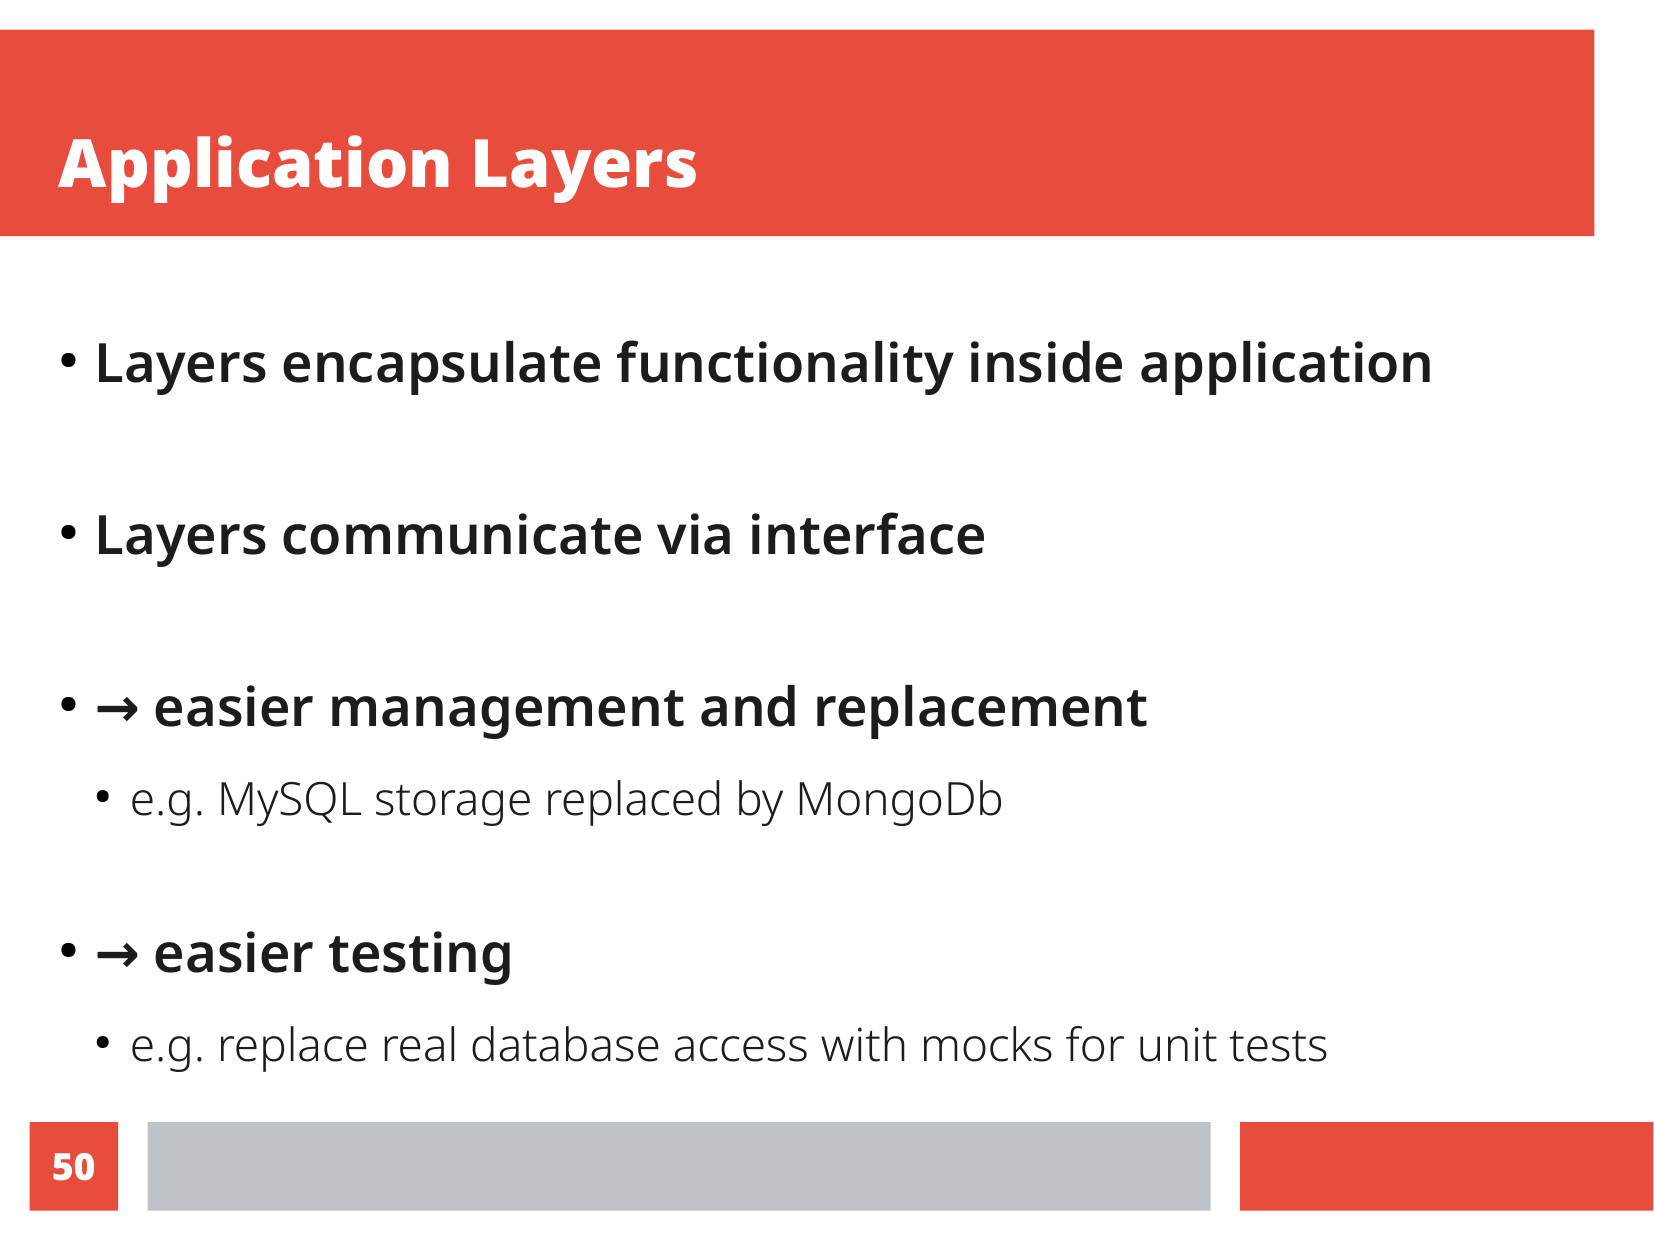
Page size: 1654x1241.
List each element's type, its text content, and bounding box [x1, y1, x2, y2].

title Application Layers [59, 59, 1595, 207]
list Layers encapsulate functionality inside application Layers communicate via interface → easier management and replacement e.g. MySQL storage replaced by MongoDb → easier testing e.g. replace real database access with mocks for unit tests [59, 324, 1565, 1093]
